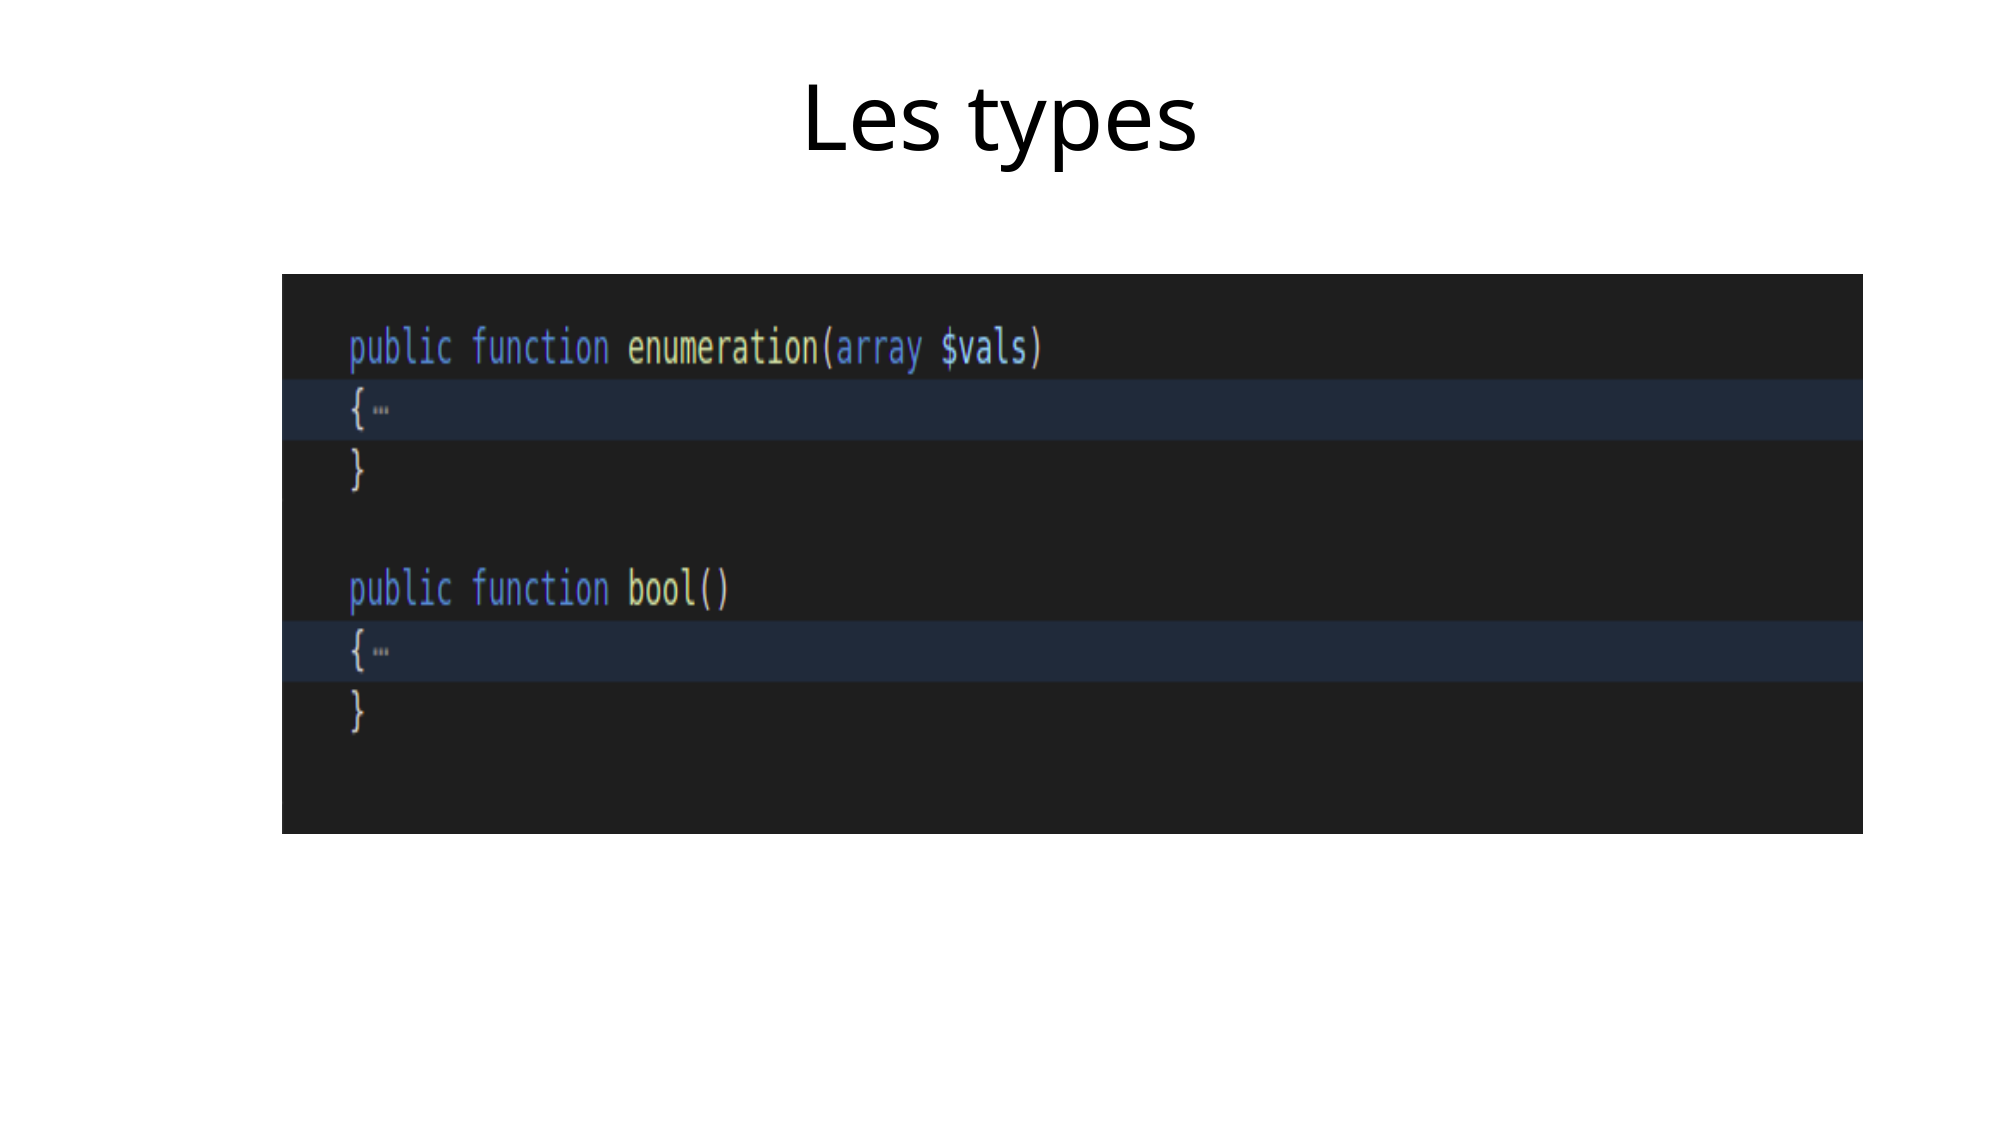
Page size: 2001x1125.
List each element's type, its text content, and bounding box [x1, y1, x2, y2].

picture [282, 274, 1863, 835]
title Les types [137, 59, 1863, 182]
